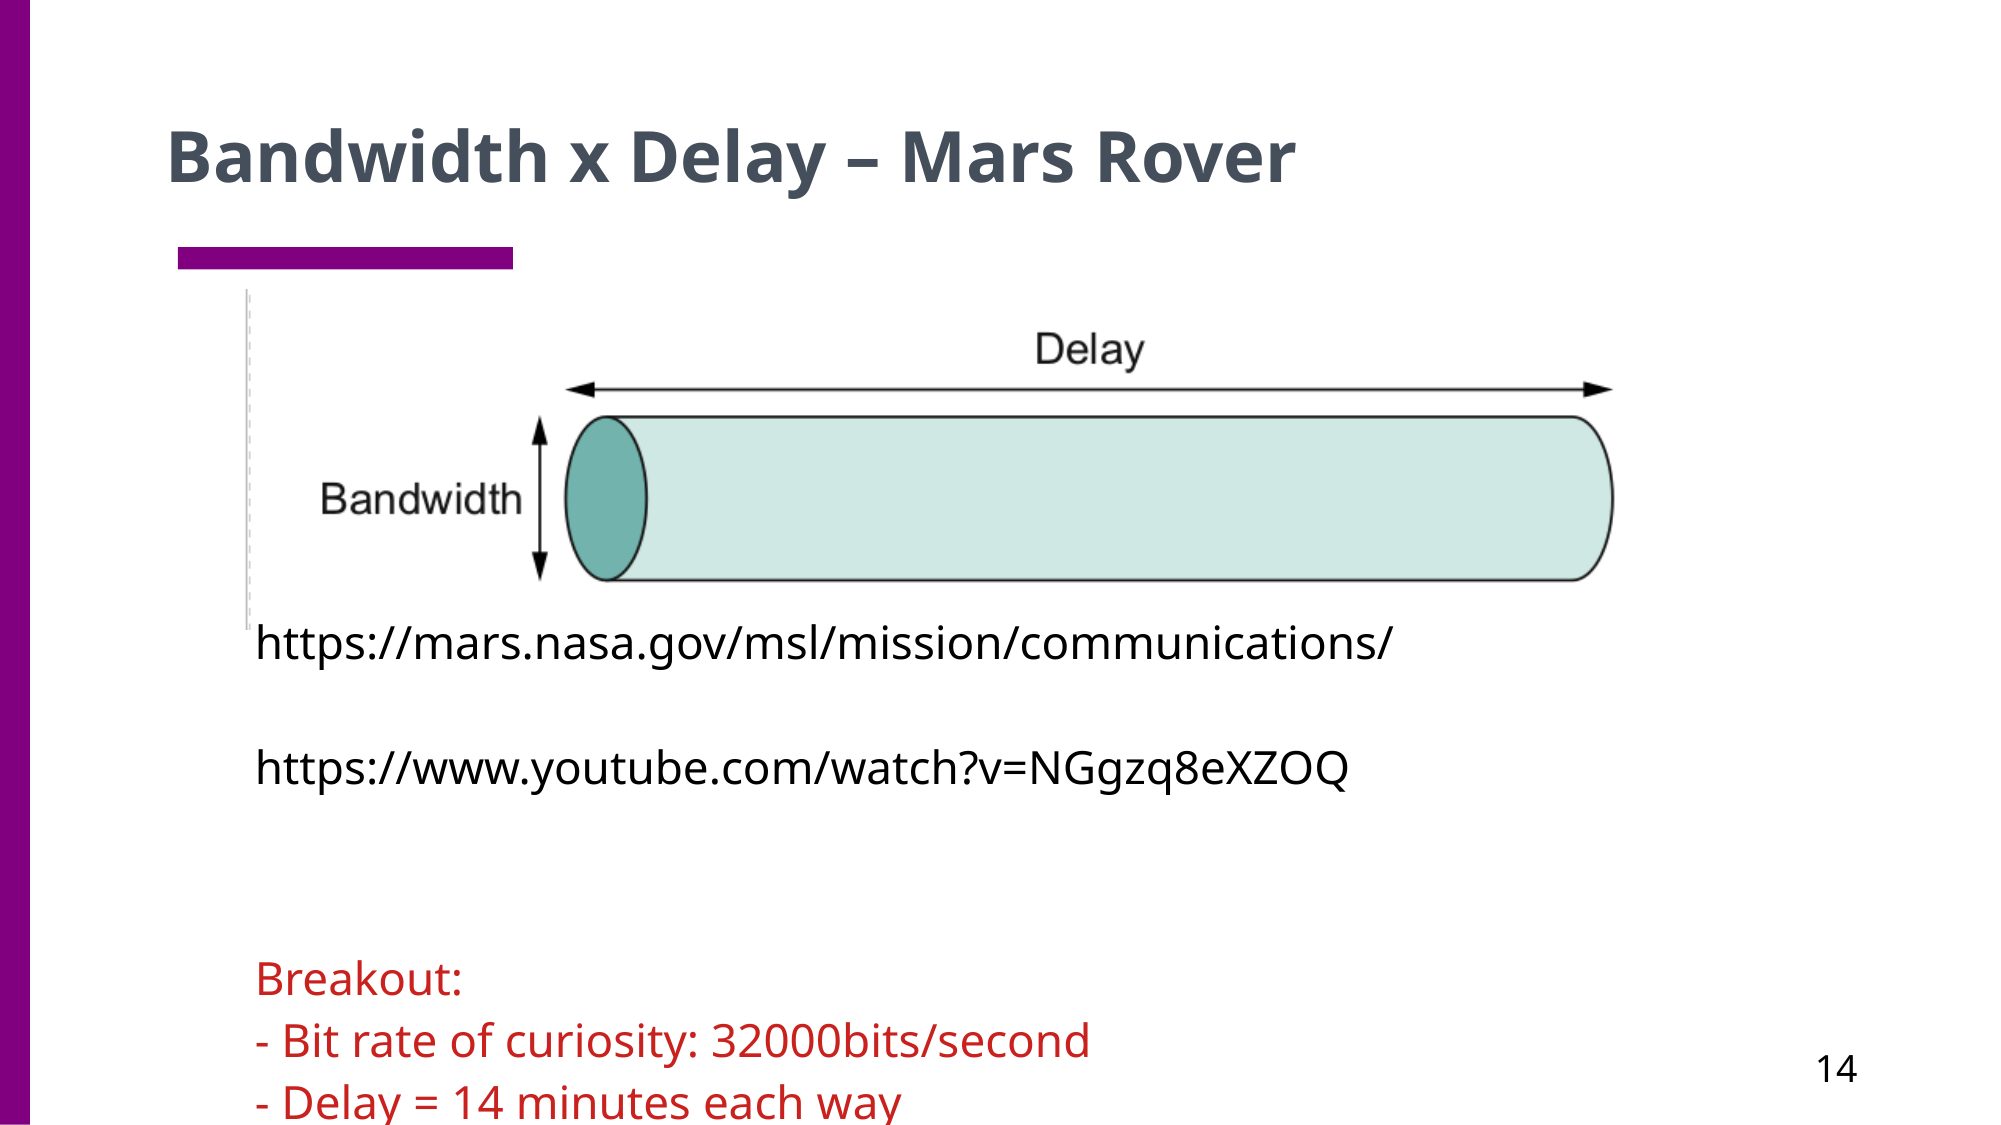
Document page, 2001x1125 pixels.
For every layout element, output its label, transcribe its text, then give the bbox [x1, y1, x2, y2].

picture [243, 289, 1771, 631]
text_box https://mars.nasa.gov/msl/mission/communications/ https://www.youtube.com/watch?v=NGgzq8eXZOQ Breakout: - Bit rate of curiosity: 32000bits/second - Delay = 14 minutes each way - BxD = 32000*14*60*2 [240, 603, 1681, 1125]
text_box Bandwidth x Delay – Mars Rover [151, 0, 1849, 212]
